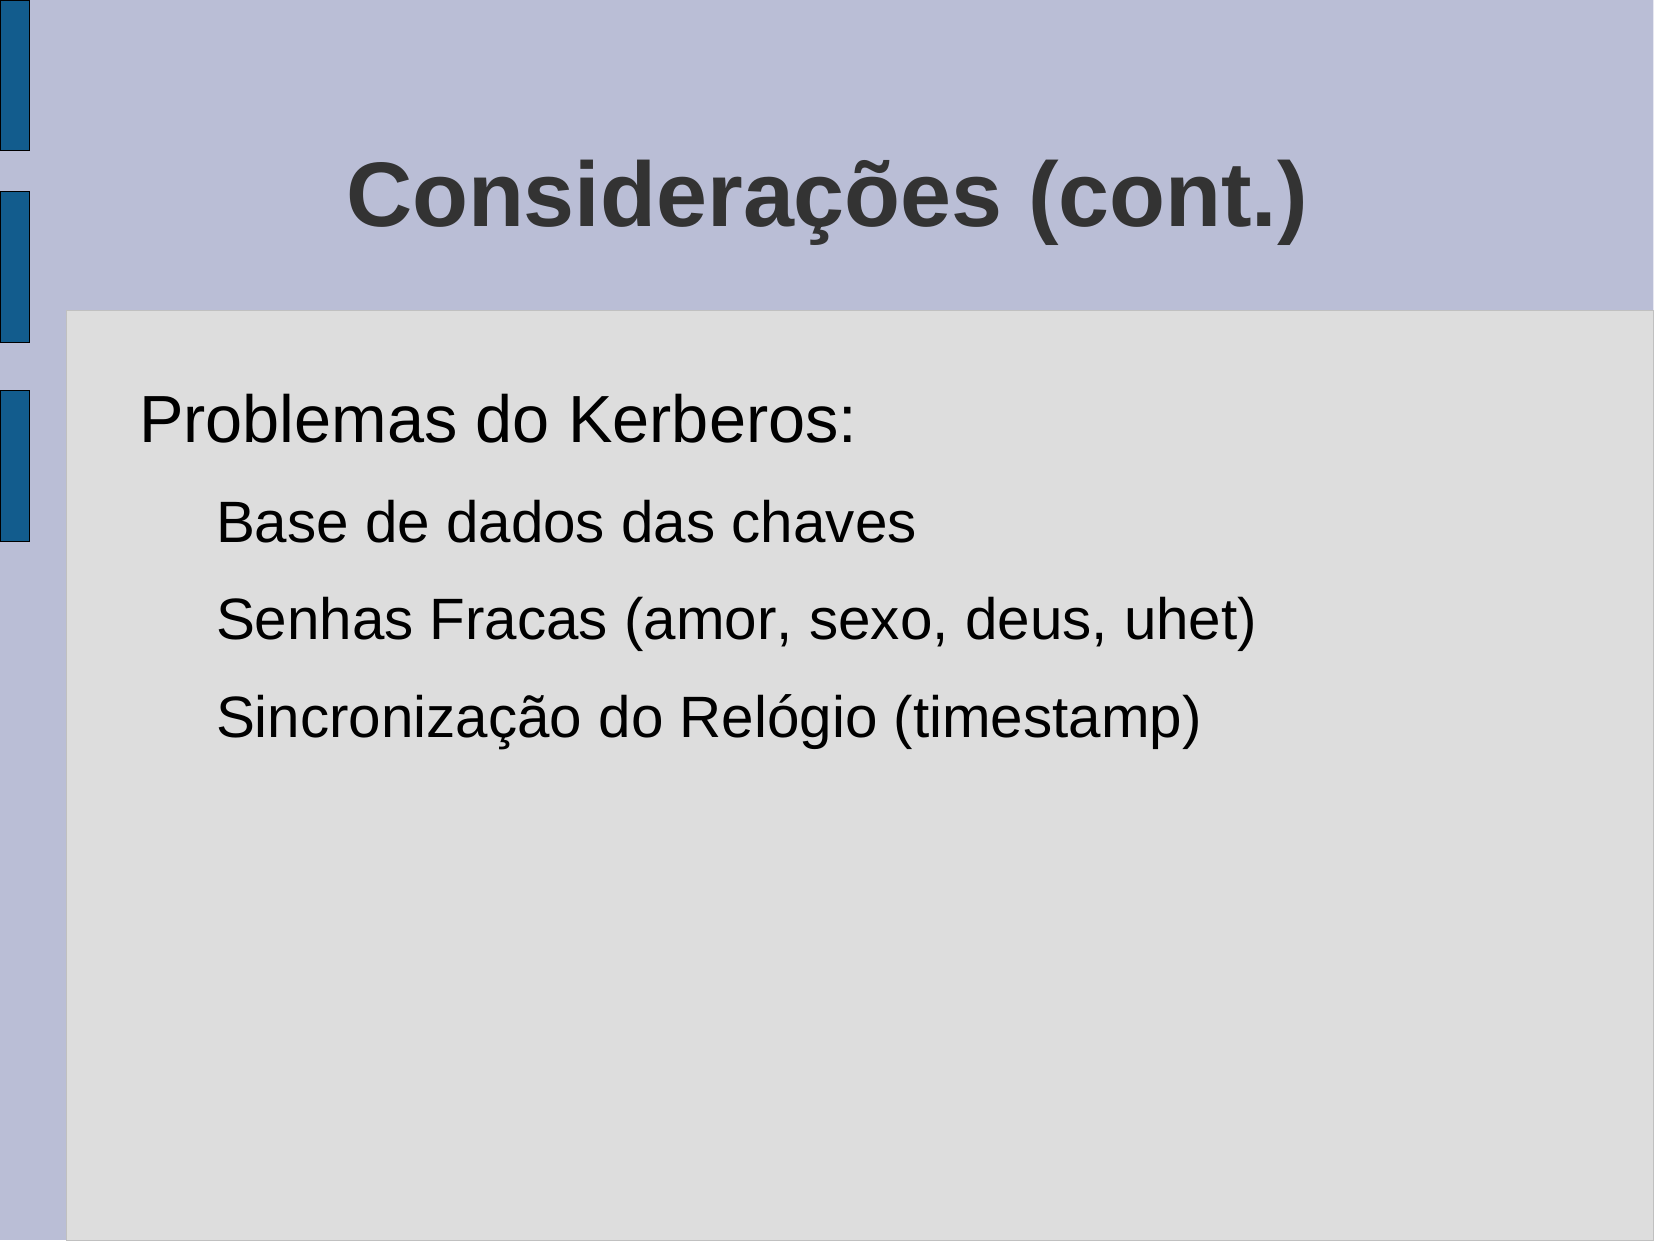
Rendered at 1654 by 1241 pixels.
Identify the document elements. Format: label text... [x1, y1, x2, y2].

title Considerações (cont.) [121, 91, 1534, 299]
list Problemas do Kerberos: Base de dados das chaves Senhas Fracas (amor, sexo, deus, uhet) Sincronização do Relógio (timestamp) [121, 344, 1534, 1127]
